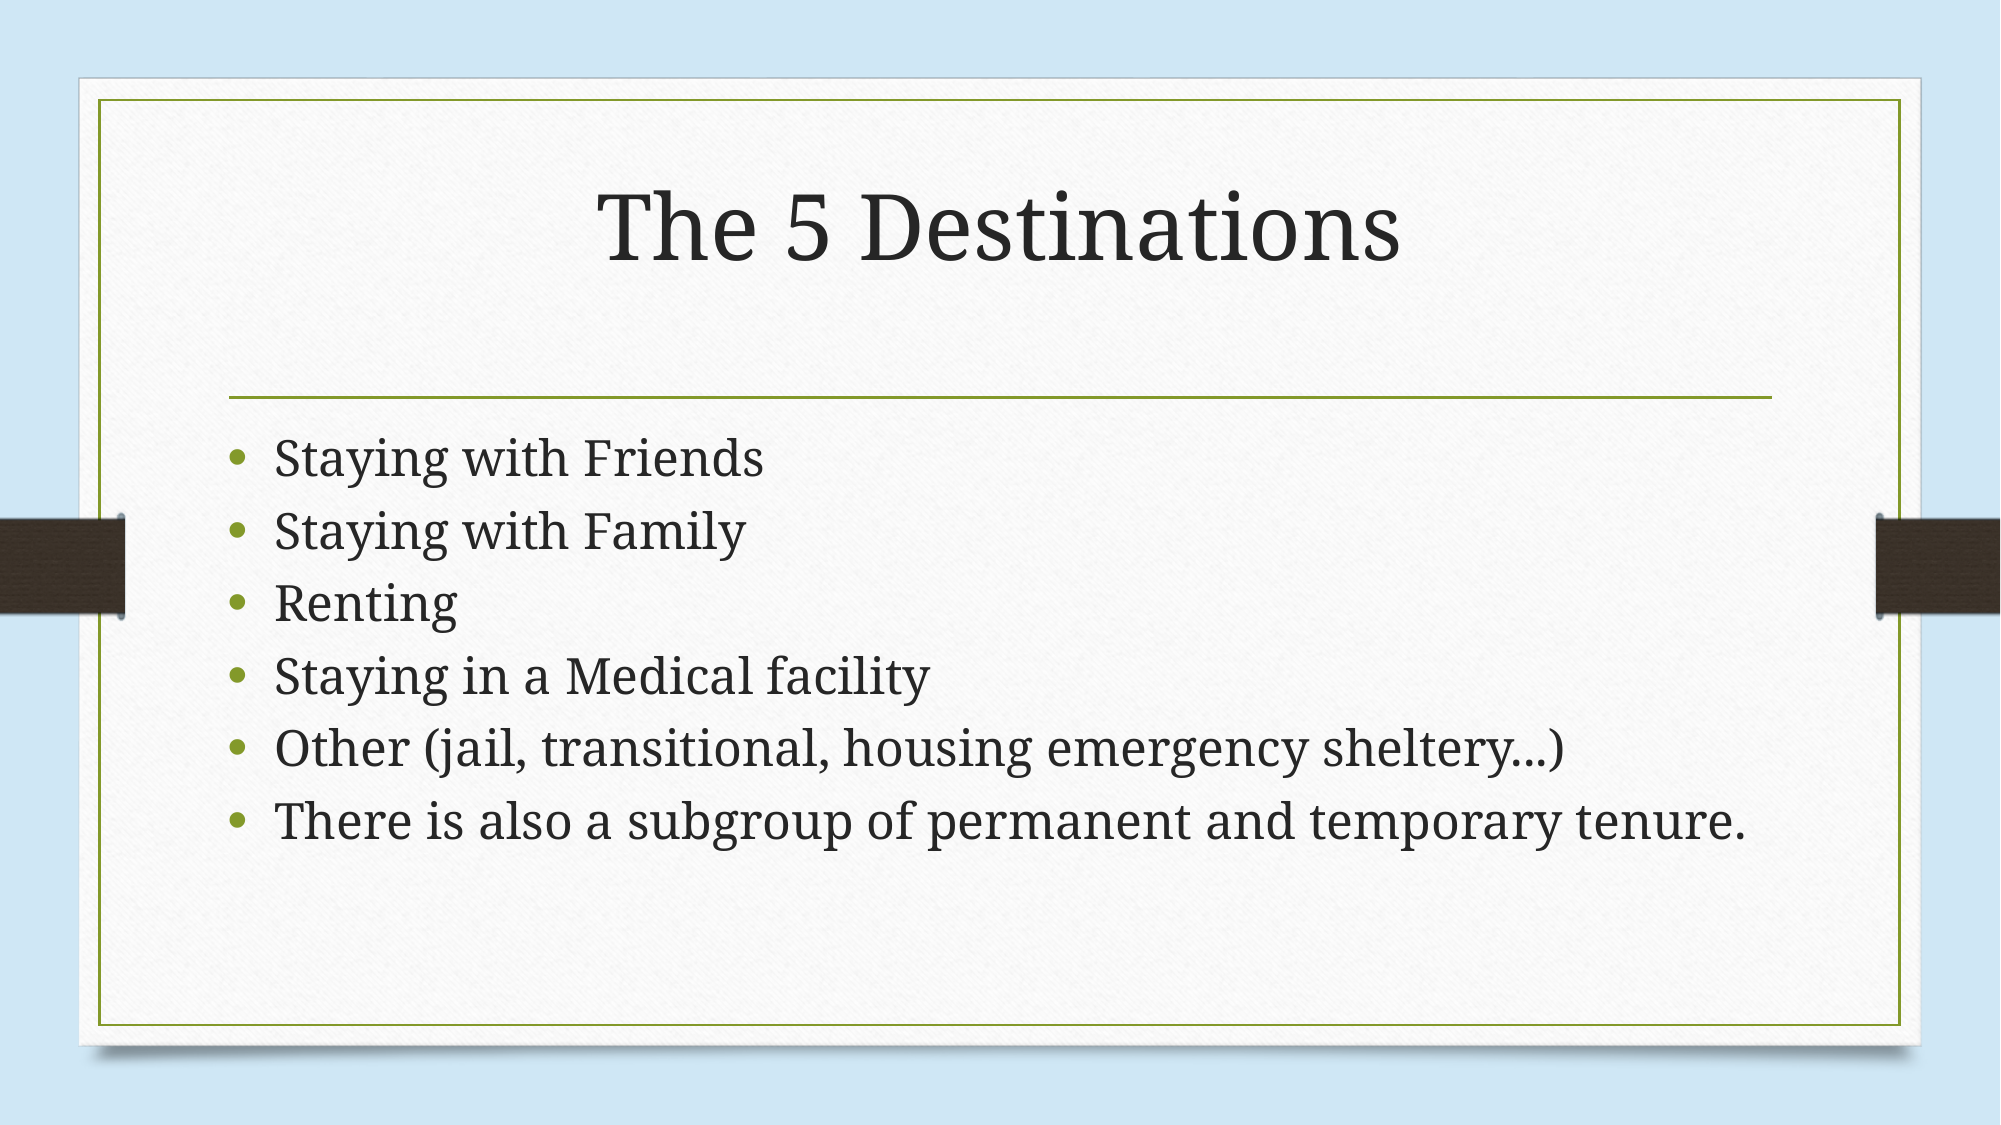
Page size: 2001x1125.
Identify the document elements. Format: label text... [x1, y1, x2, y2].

picture [0, 0, 2001, 1125]
list Staying with Friends Staying with Family Renting Staying in a Medical facility Other (jail, transitional, housing emergency sheltery...) There is also a subgroup of permanent and temporary tenure. [212, 419, 1788, 964]
title The 5 Destinations [212, 161, 1788, 375]
